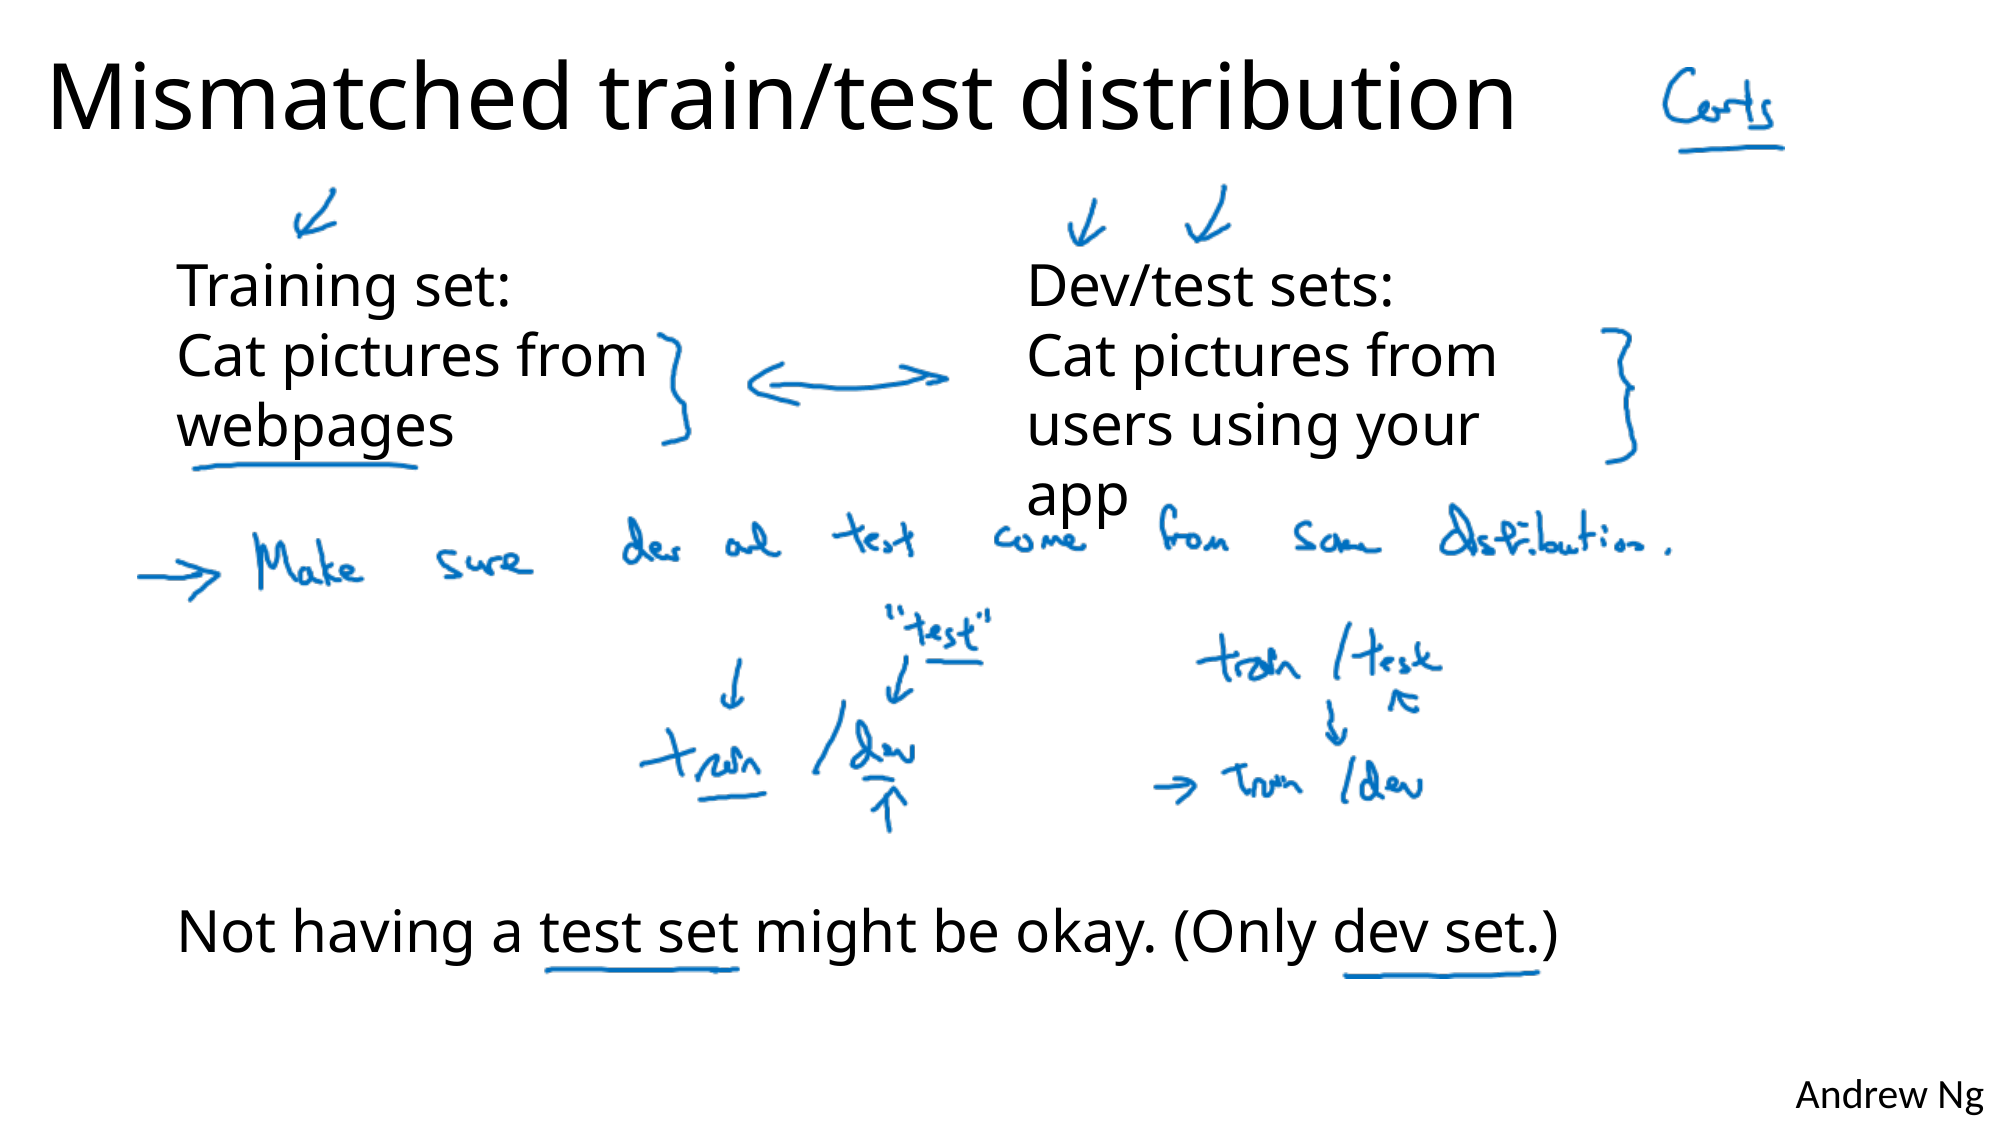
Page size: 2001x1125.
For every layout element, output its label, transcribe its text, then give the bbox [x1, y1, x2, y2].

picture [137, 67, 1785, 979]
title Mismatched train/test distribution [30, 29, 1755, 248]
